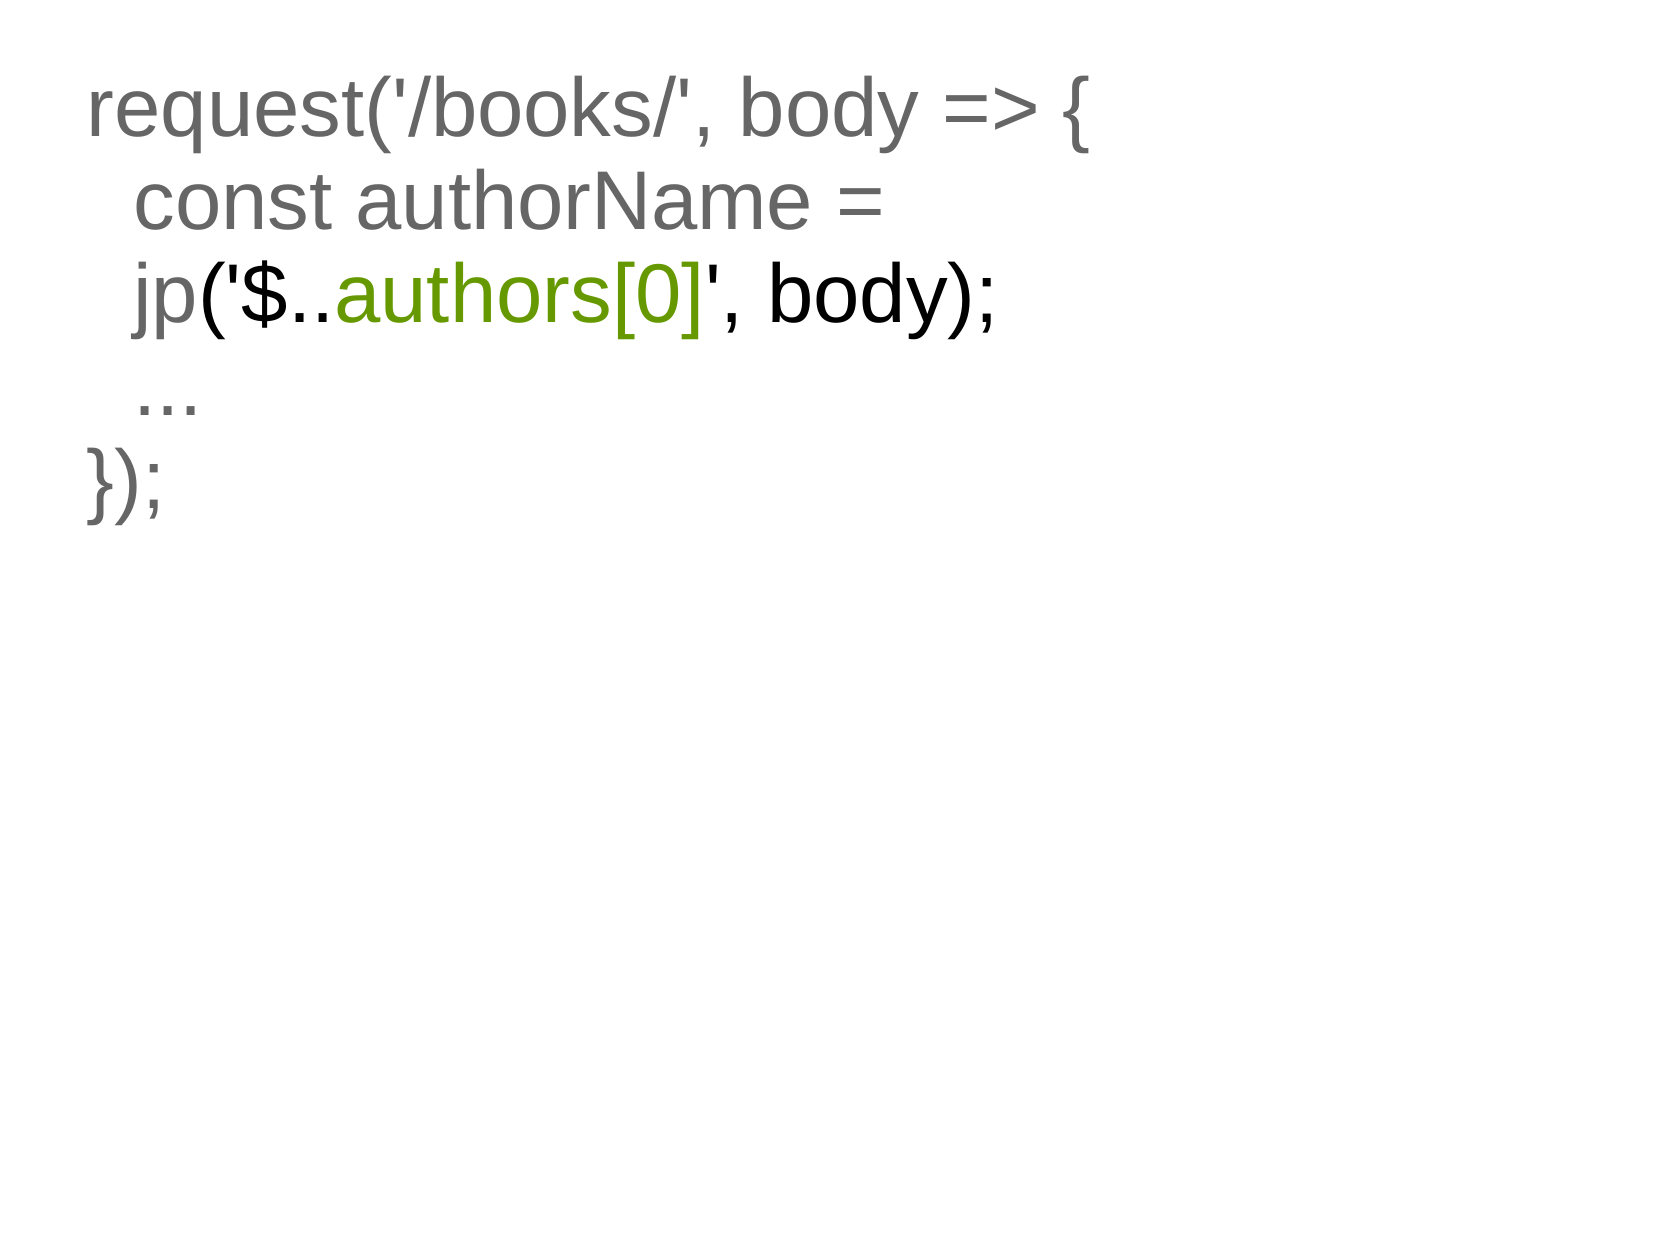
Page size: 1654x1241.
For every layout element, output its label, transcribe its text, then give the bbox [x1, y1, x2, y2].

subtitle request('/books/', body => { const authorName = jp('$..authors[0]', body); ... }); [86, 0, 1576, 961]
